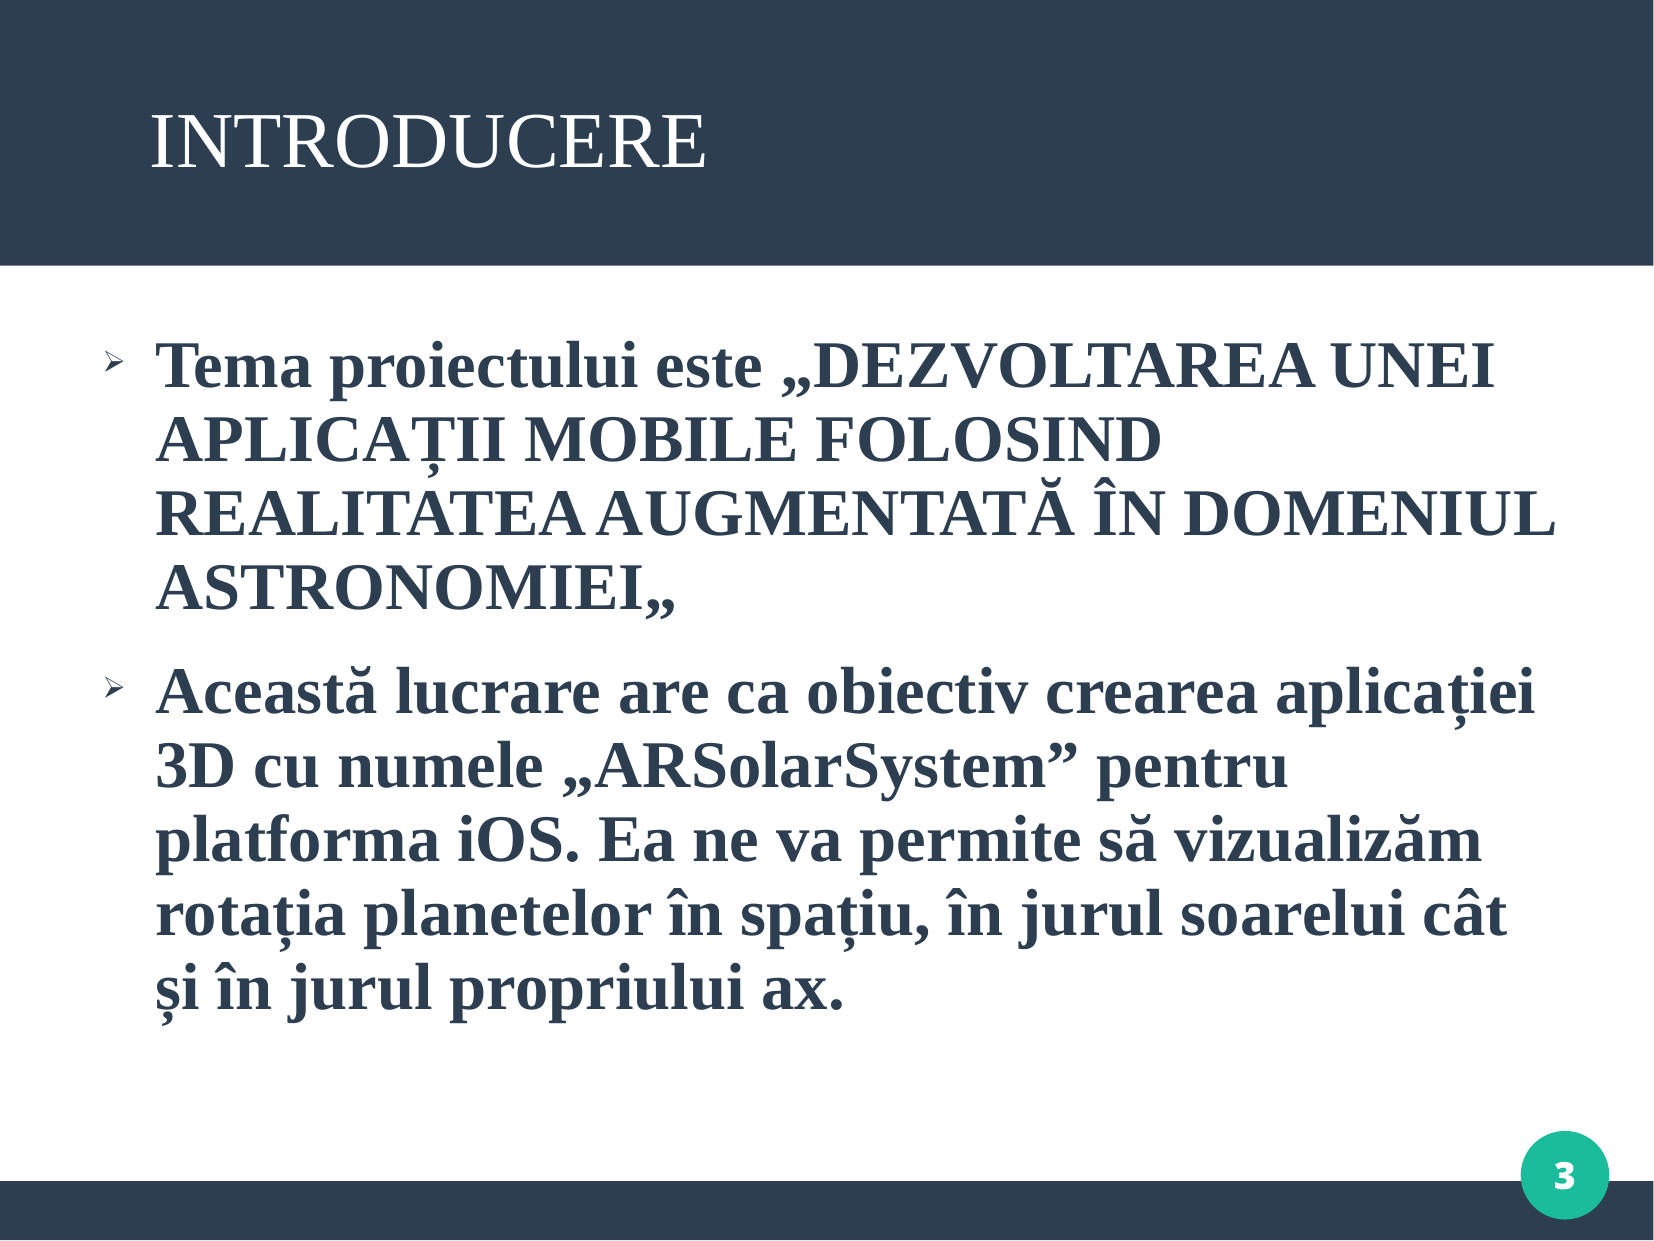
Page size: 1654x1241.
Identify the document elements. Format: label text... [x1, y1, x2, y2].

list Tema proiectului este „DEZVOLTAREA UNEI APLICAȚII MOBILE FOLOSIND REALITATEA AUGMENTATĂ ÎN DOMENIUL ASTRONOMIEI„ Această lucrare are ca obiectiv crearea aplicației 3D cu numele „ARSolarSystem” pentru platforma iOS. Ea ne va permite să vizualizăm rotația planetelor în spațiu, în jurul soarelui cât și în jurul propriului ax. [84, 328, 1561, 1156]
text_box Introducere [135, 90, 1366, 193]
